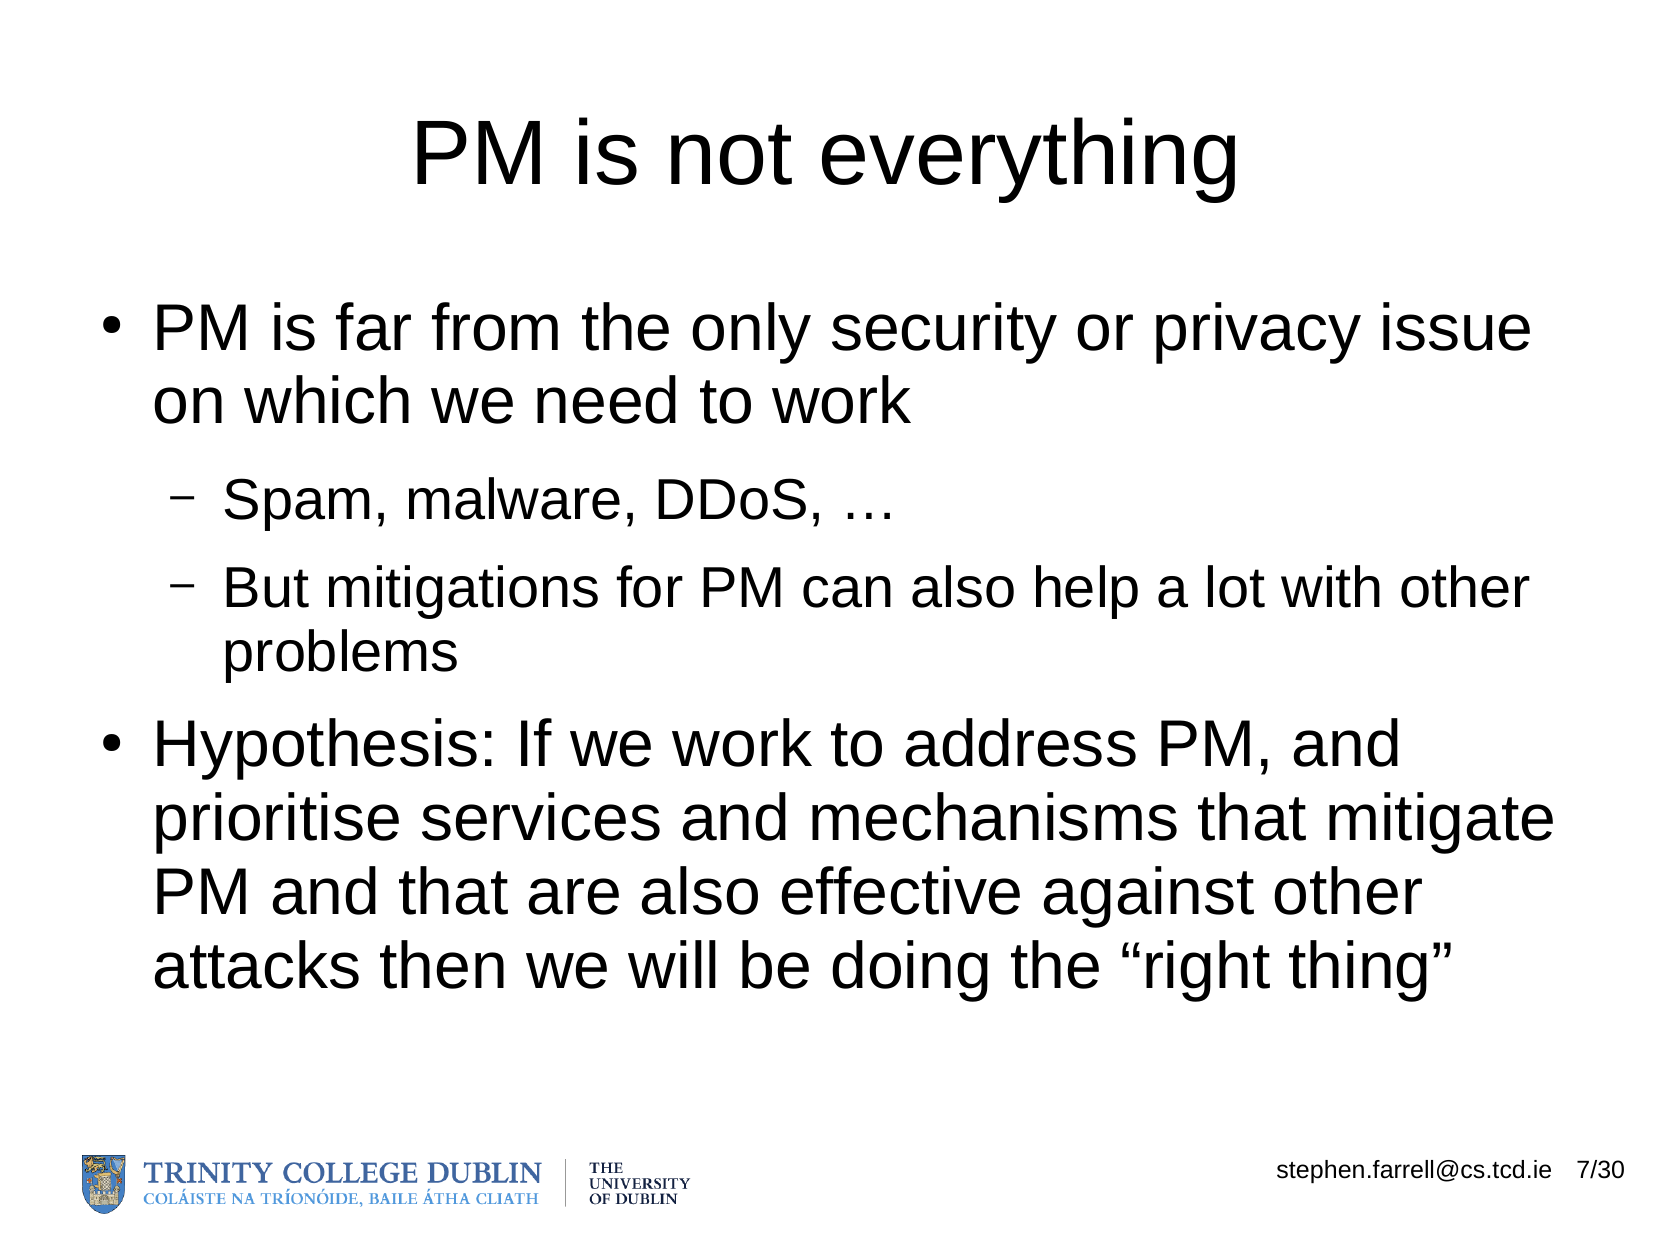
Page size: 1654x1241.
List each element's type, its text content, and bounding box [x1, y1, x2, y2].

title PM is not everything [82, 49, 1571, 257]
picture [82, 1155, 694, 1214]
list PM is far from the only security or privacy issue on which we need to work Spam, malware, DDoS, … But mitigations for PM can also help a lot with other problems Hypothesis: If we work to address PM, and prioritise services and mechanisms that mitigate PM and that are also effective against other attacks then we will be doing the “right thing” [82, 290, 1571, 1010]
